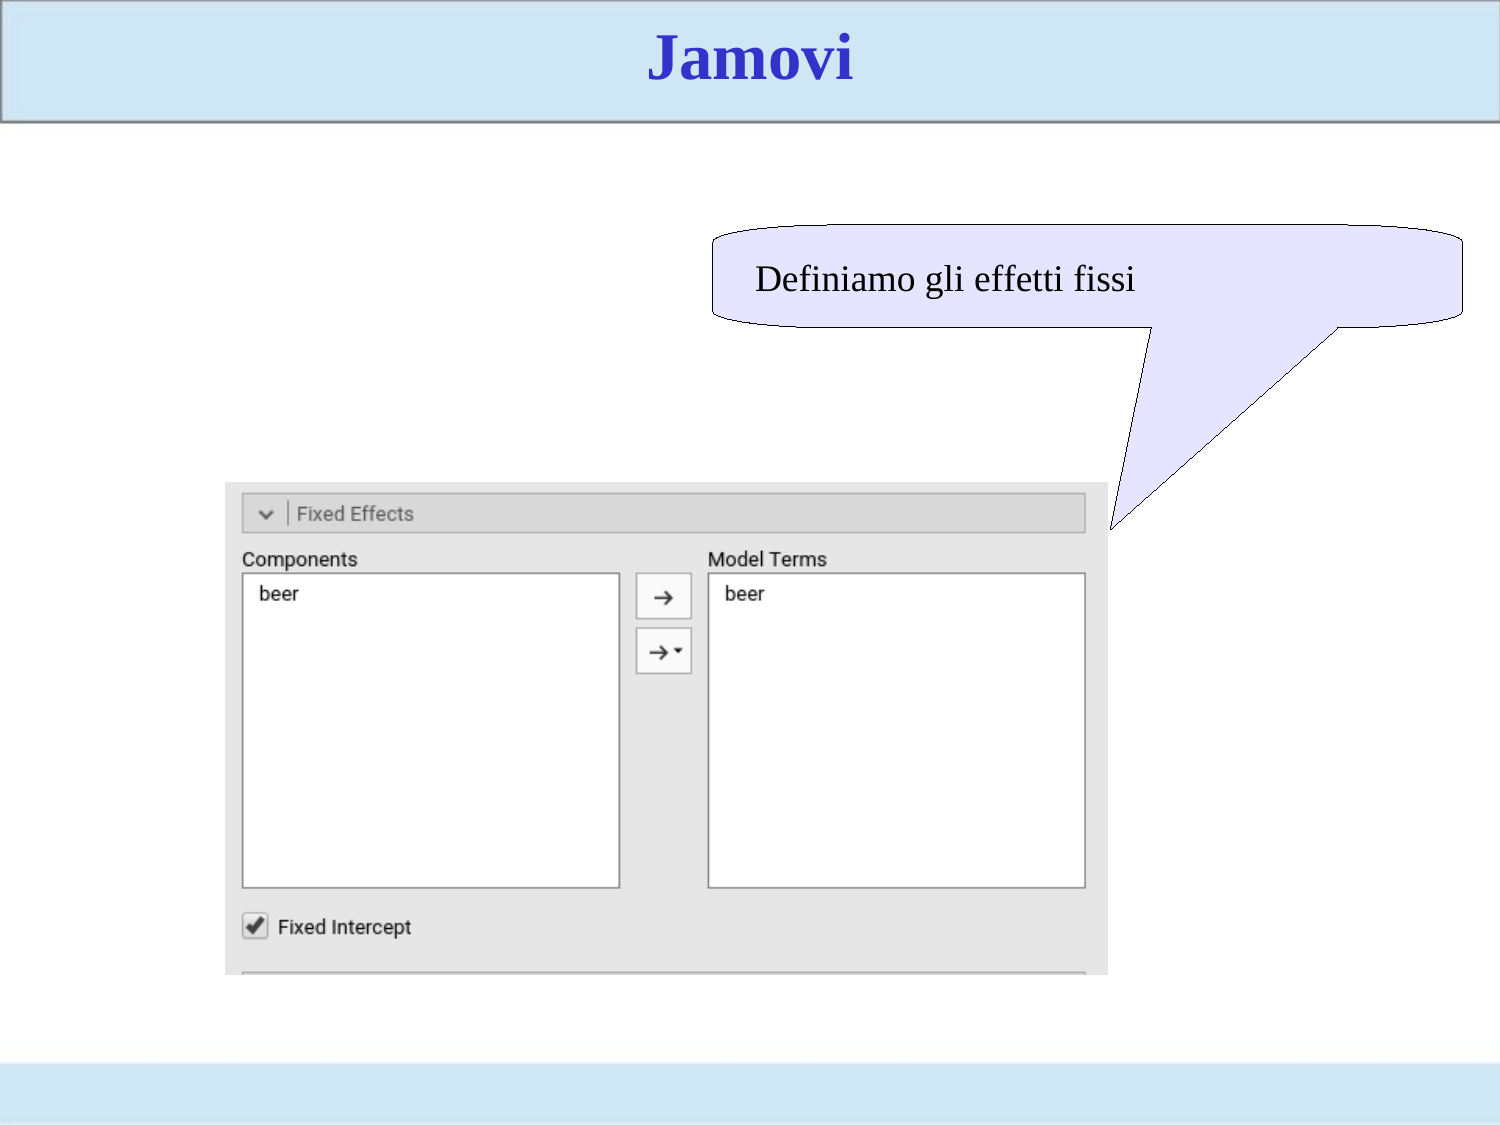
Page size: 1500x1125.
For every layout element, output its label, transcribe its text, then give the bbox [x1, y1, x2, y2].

picture [0, 0, 1500, 1125]
title Jamovi [112, 0, 1388, 147]
text_box Definiamo gli effetti fissi [712, 224, 1463, 530]
